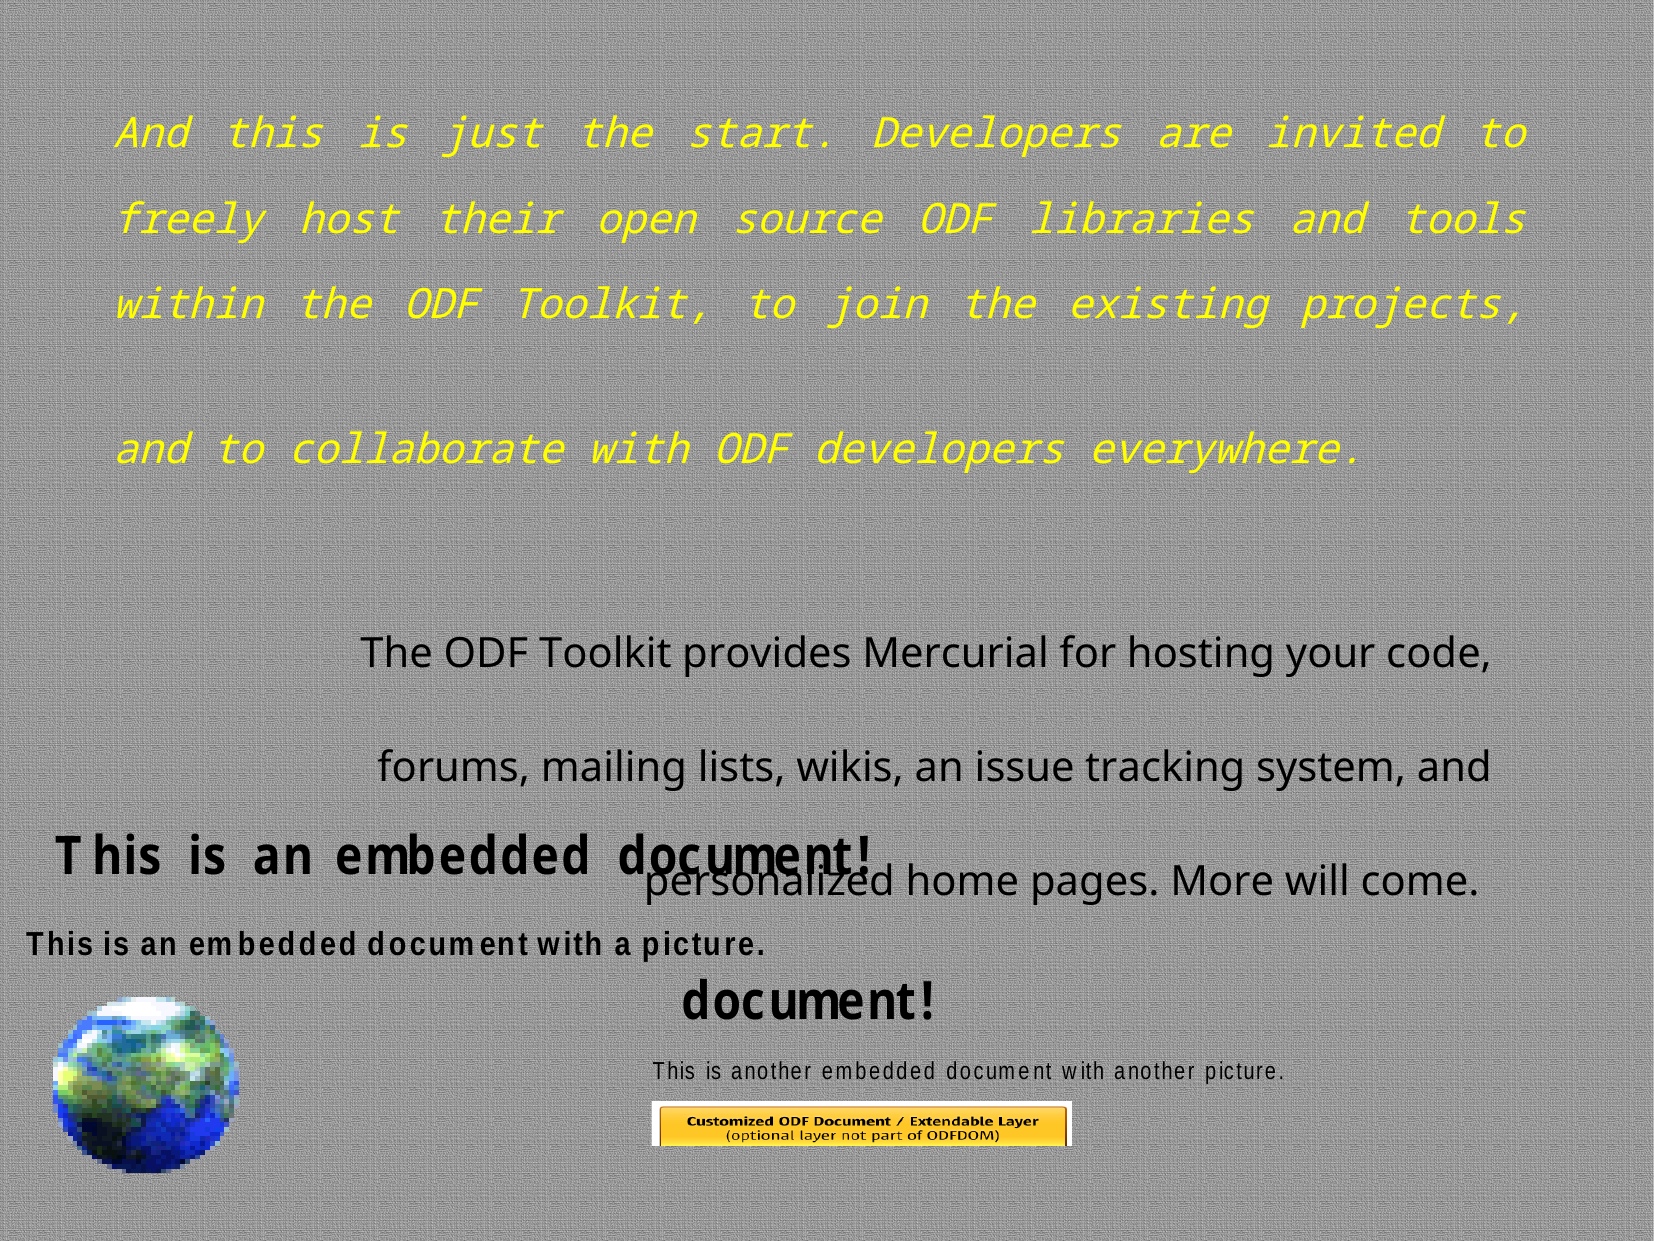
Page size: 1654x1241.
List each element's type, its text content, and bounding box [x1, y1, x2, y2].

picture [1037, 880, 1050, 892]
picture [1085, 880, 1097, 892]
chart [24, 815, 1654, 1198]
picture [0, 0, 1654, 1241]
text_box The ODF Toolkit provides Mercurial for hosting your code, forums, mailing lists, wikis, an issue tracking system, and personalized home pages. More will come. [116, 558, 1508, 880]
picture [1061, 884, 1071, 892]
title And this is just the start. Developers are invited to freely host their open source ODF libraries and tools within the ODF Toolkit, to join the existing projects, and to collaborate with ODF developers everywhere. [113, 128, 1526, 429]
picture [1185, 880, 1192, 889]
picture [1305, 880, 1310, 890]
picture [1290, 880, 1296, 890]
picture [1386, 880, 1399, 892]
picture [1214, 880, 1227, 892]
